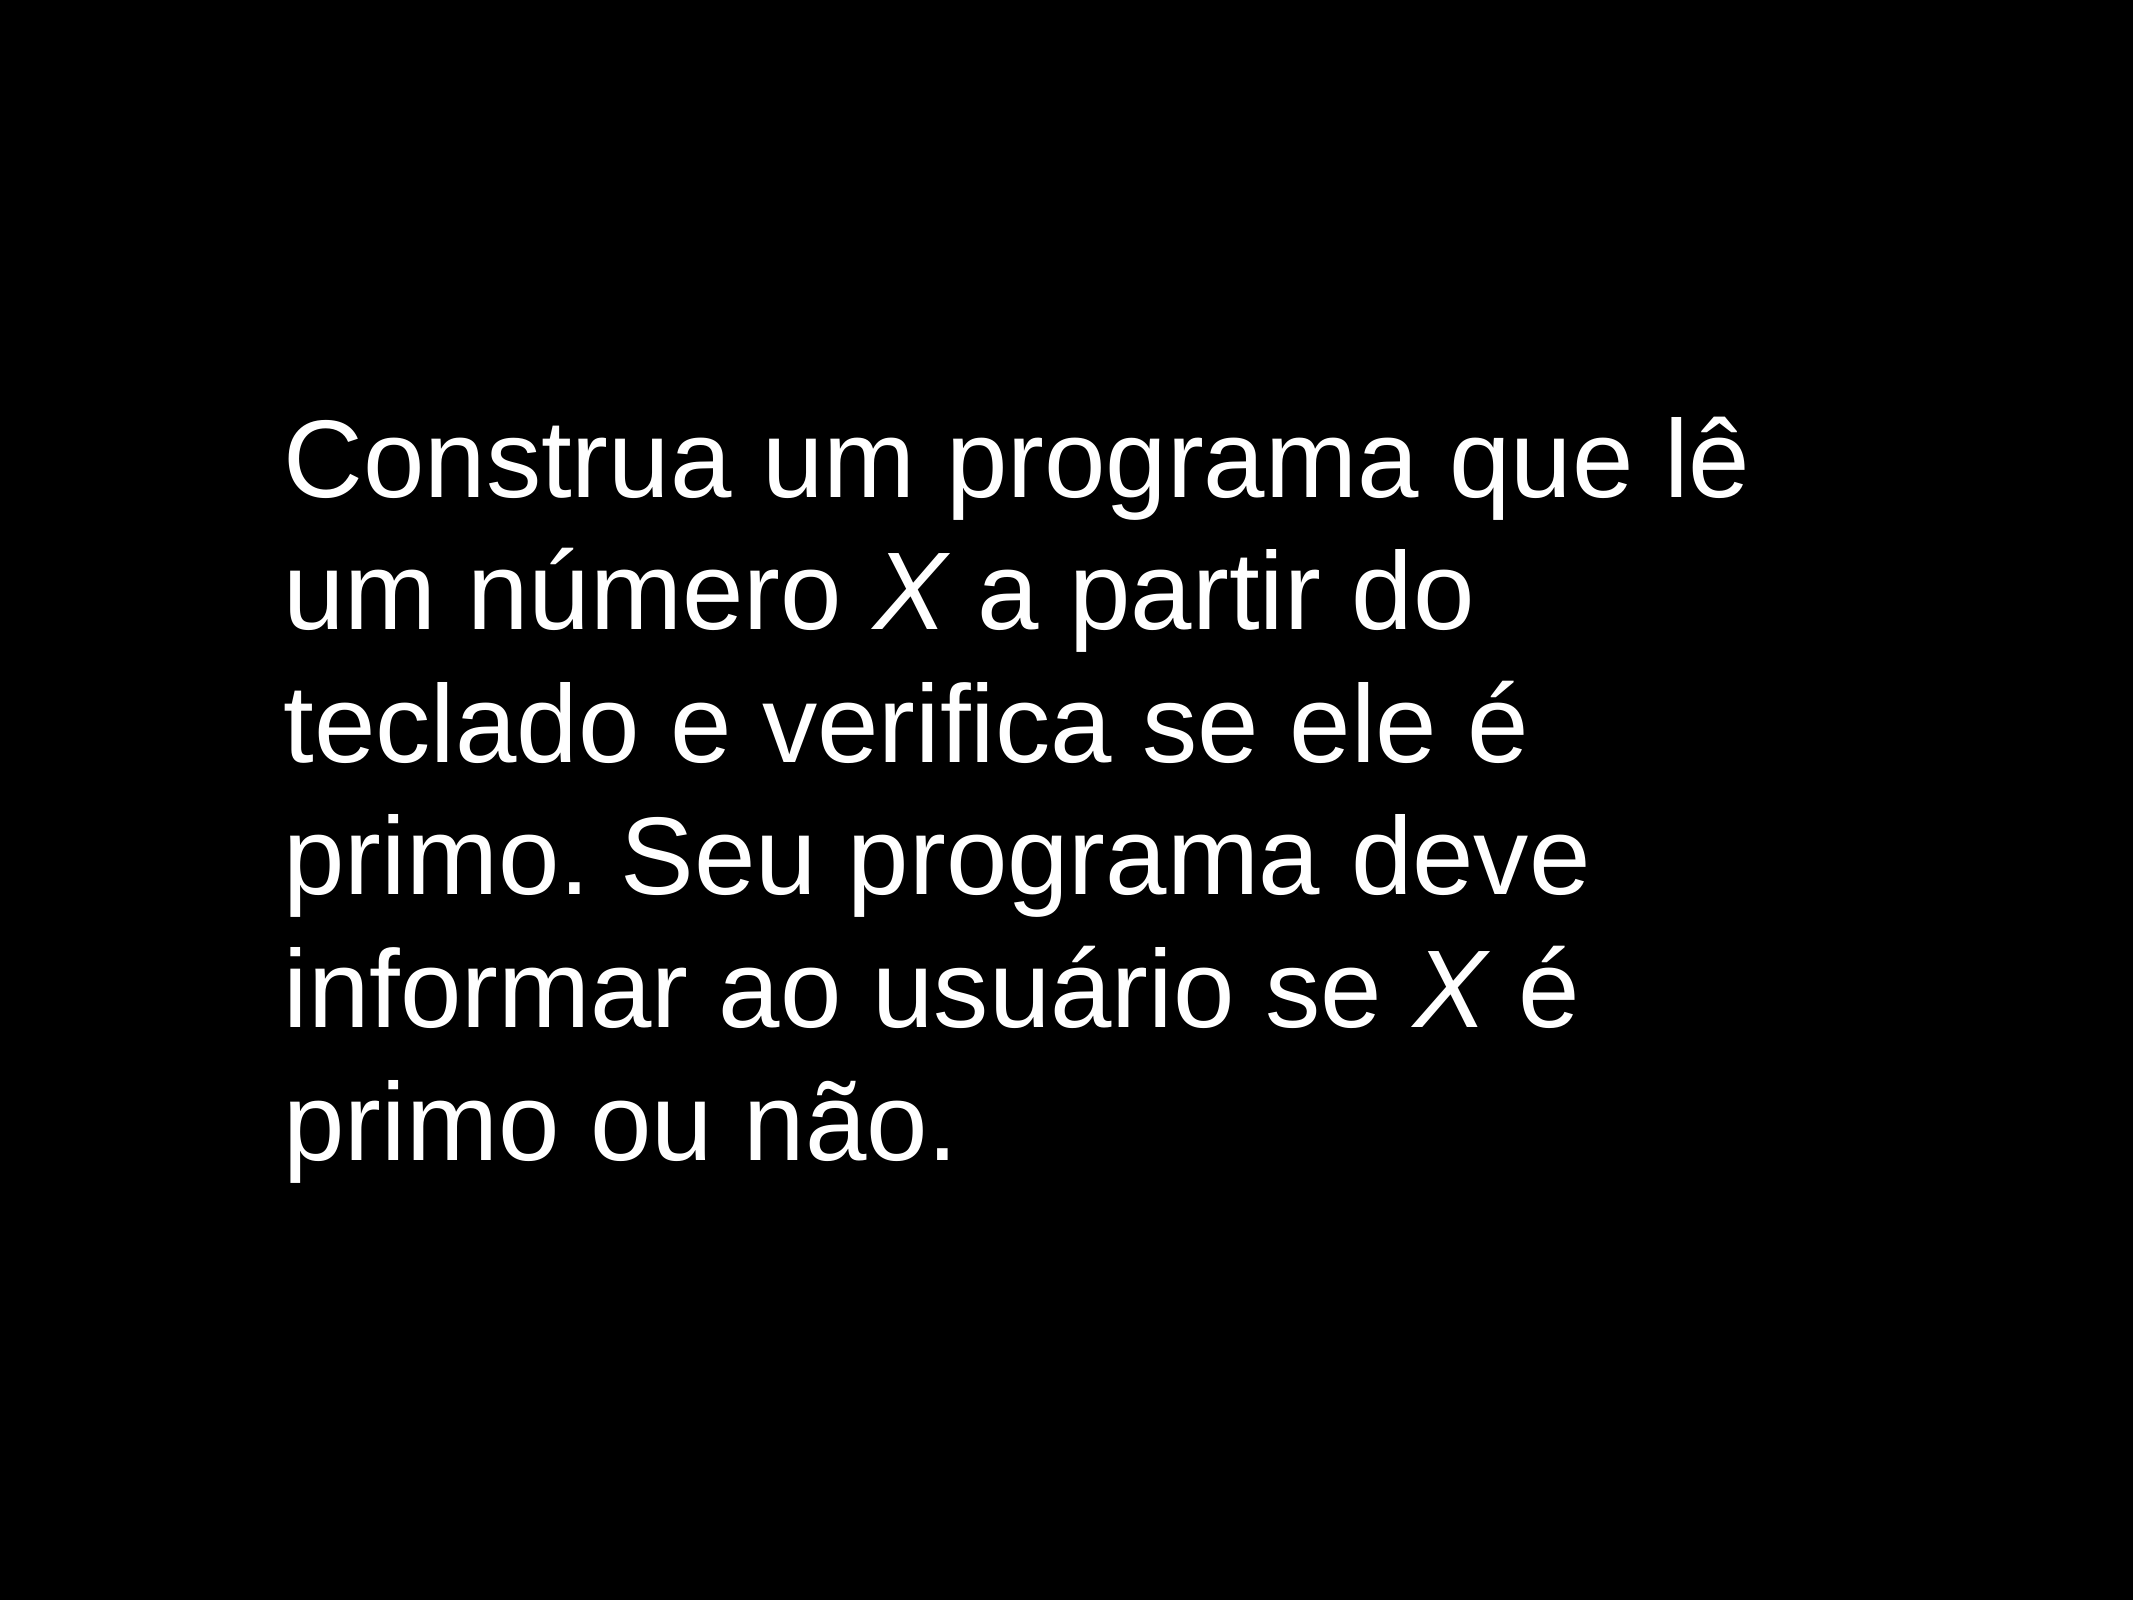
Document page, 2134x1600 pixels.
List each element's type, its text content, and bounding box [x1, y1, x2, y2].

title Construa um programa que lê um número X a partir do teclado e verifica se ele é primo. Seu programa deve informar ao usuário se X é primo ou não. [283, 175, 1855, 1394]
